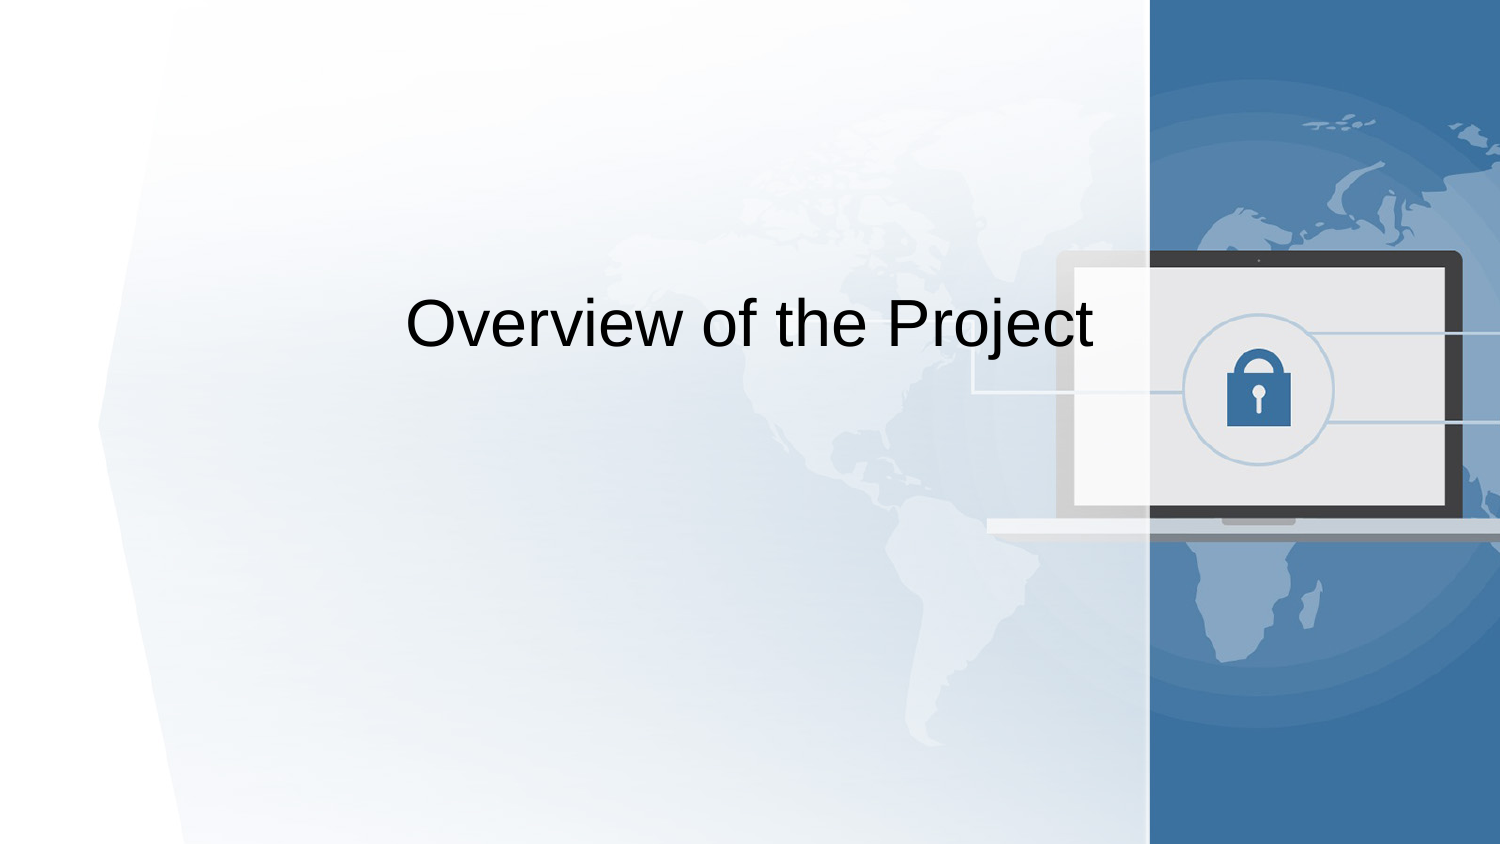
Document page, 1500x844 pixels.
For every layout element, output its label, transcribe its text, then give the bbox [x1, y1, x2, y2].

picture [0, 0, 1500, 844]
subtitle Overview of the Project [75, 33, 1425, 687]
